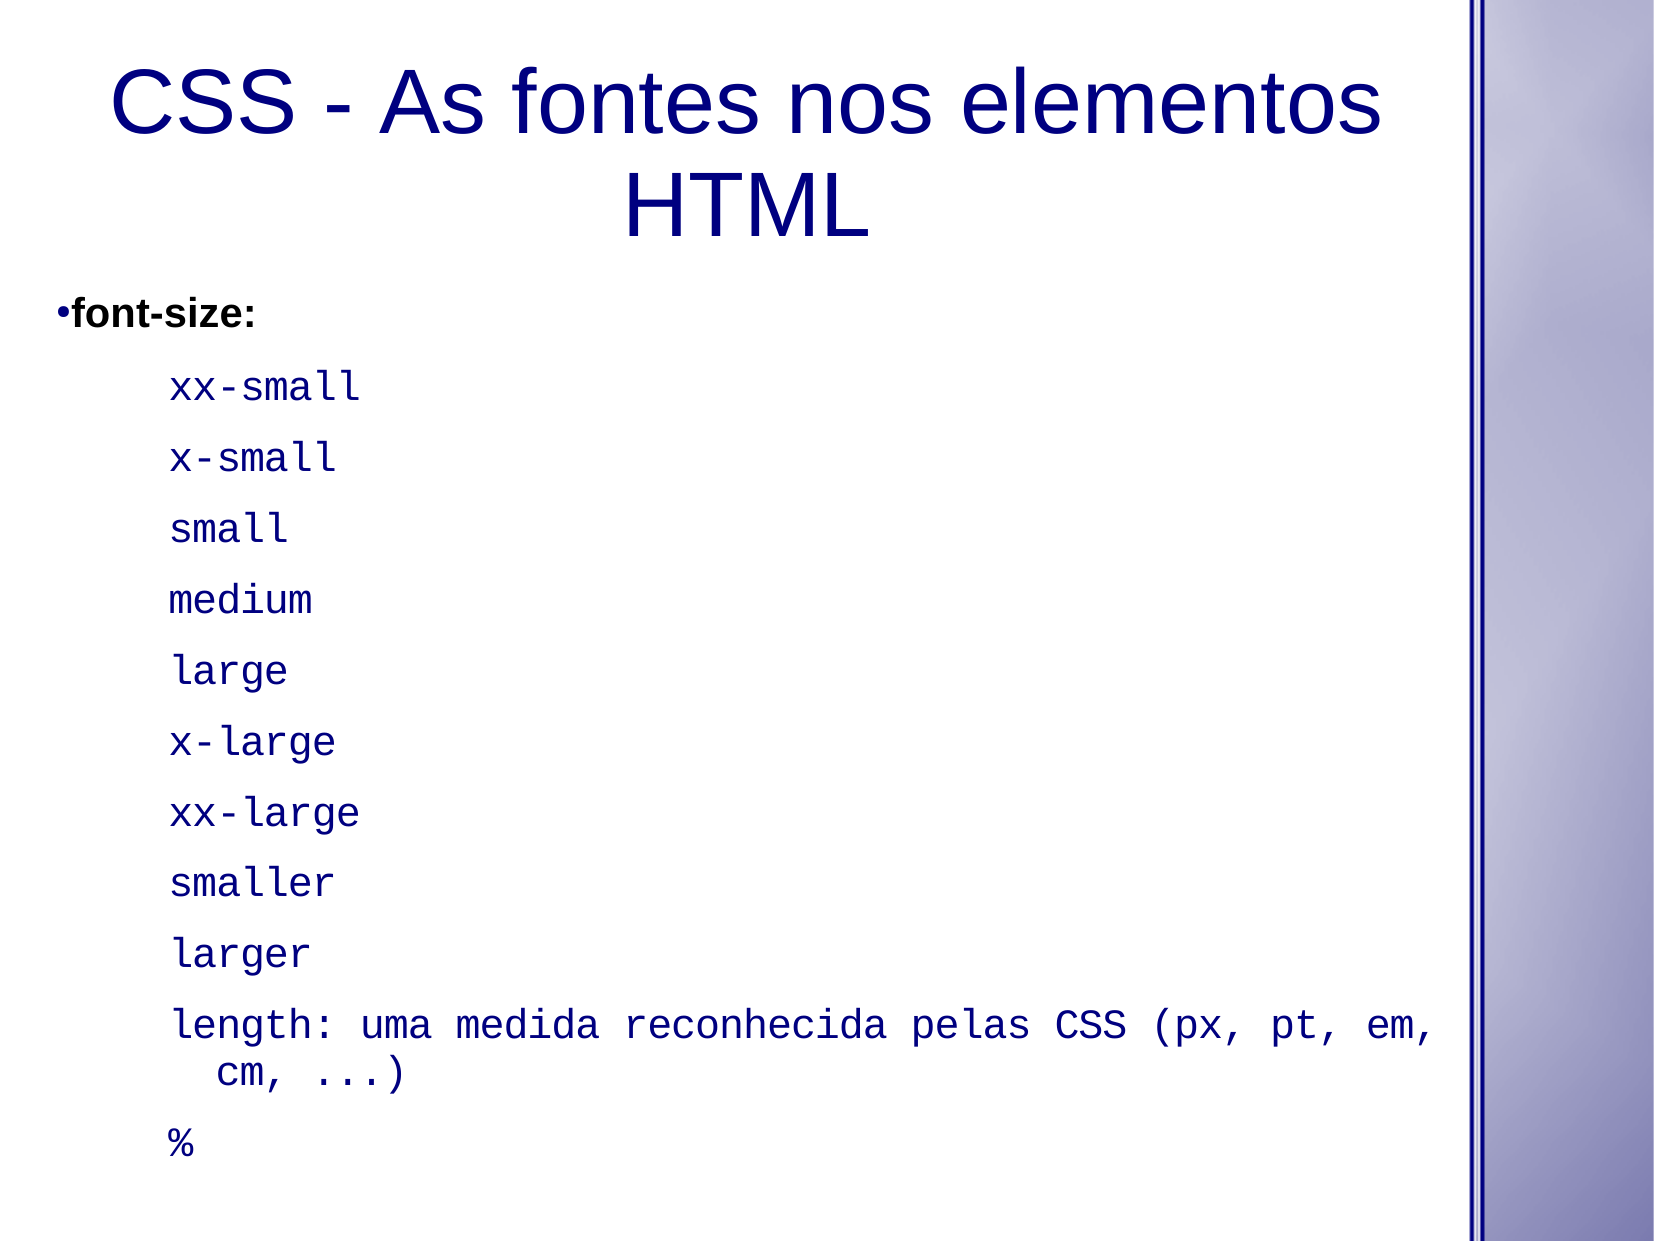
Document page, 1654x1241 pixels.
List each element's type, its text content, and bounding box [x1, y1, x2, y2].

list font-size: xx-small x-small small medium large x-large xx-large smaller larger length: uma medida reconhecida pelas CSS (px, pt, em, cm, ...) % [47, 290, 1447, 1170]
title CSS - As fontes nos elementos HTML [47, 49, 1447, 257]
picture [0, 0, 1654, 1241]
